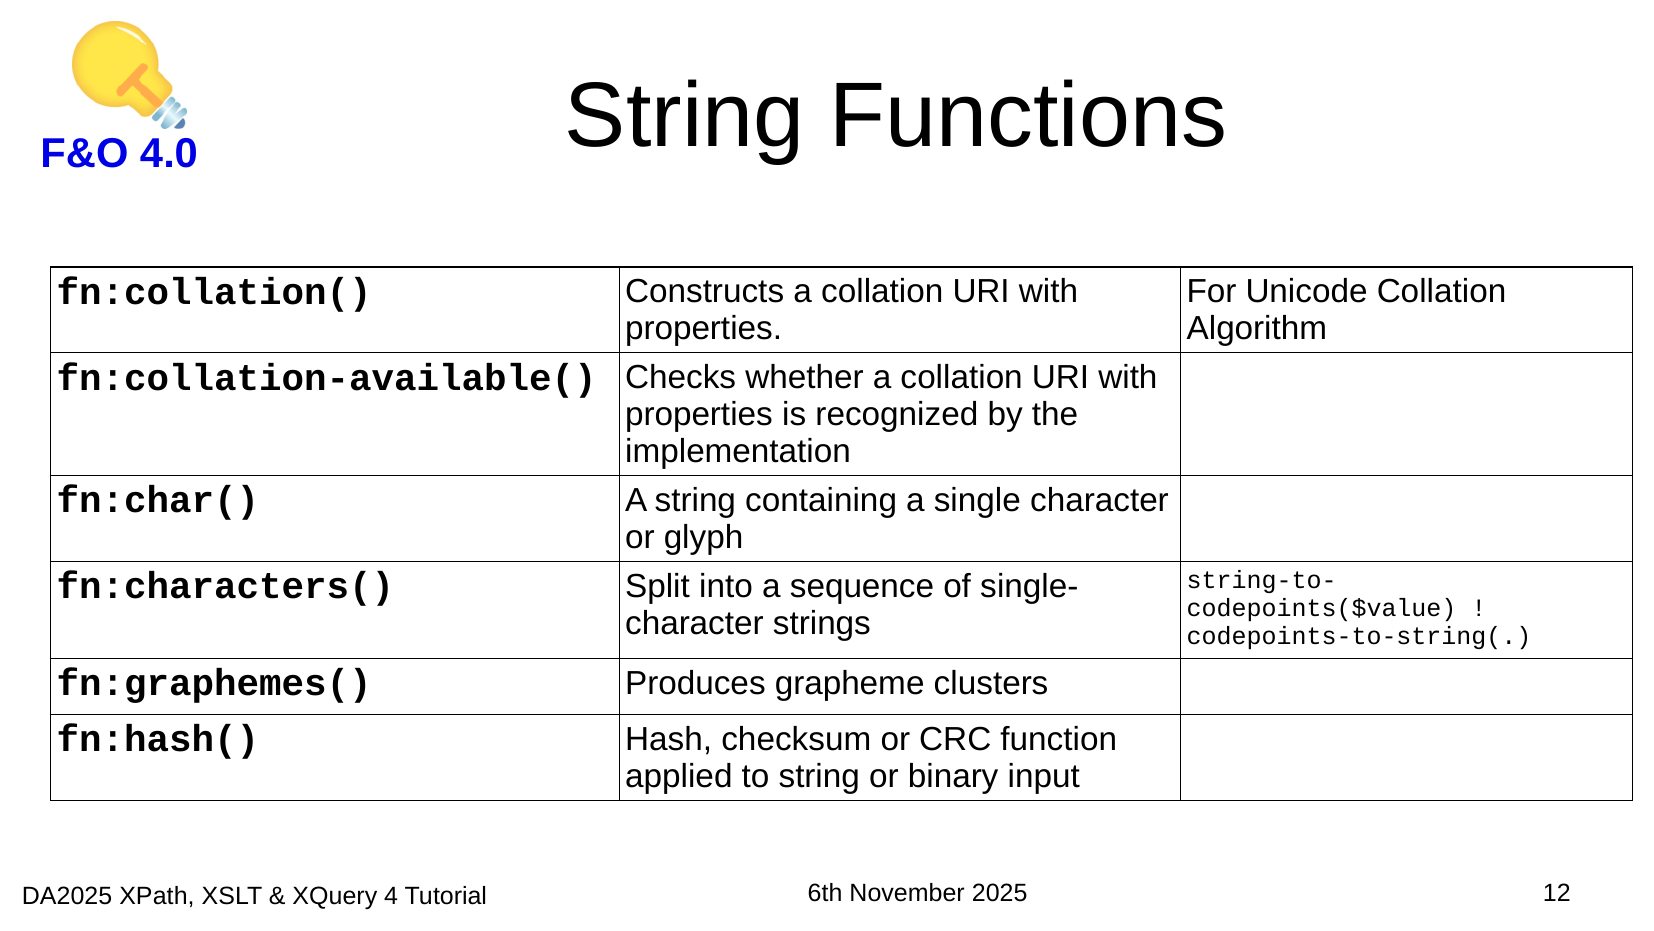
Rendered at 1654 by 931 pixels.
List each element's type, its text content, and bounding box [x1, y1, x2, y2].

table_cell Checks whether a collation URI with properties is recognized by the implementation [620, 353, 1180, 475]
table_cell [1181, 715, 1632, 800]
table_cell fn:collation-available() [51, 353, 619, 475]
table_cell fn:char() [51, 476, 619, 561]
table_cell [1181, 476, 1632, 561]
table_cell [1181, 659, 1632, 714]
picture [72, 21, 187, 129]
table_cell Hash, checksum or CRC function applied to string or binary input [620, 715, 1180, 800]
table_cell Split into a sequence of single-character strings [620, 562, 1180, 658]
table_cell A string containing a single character or glyph [620, 476, 1180, 561]
table_cell [1181, 353, 1632, 475]
table_cell string-to-codepoints($value) ! codepoints-to-string(.) [1181, 562, 1632, 658]
table_header fn:collation() [51, 268, 619, 352]
table_header Constructs a collation URI with properties. [620, 268, 1180, 352]
table_header For Unicode Collation Algorithm [1181, 268, 1632, 352]
title String Functions [222, 37, 1571, 193]
table_cell fn:characters() [51, 562, 619, 658]
table_cell Produces grapheme clusters [620, 659, 1180, 714]
table_cell fn:hash() [51, 715, 619, 800]
table_cell fn:graphemes() [51, 659, 619, 714]
